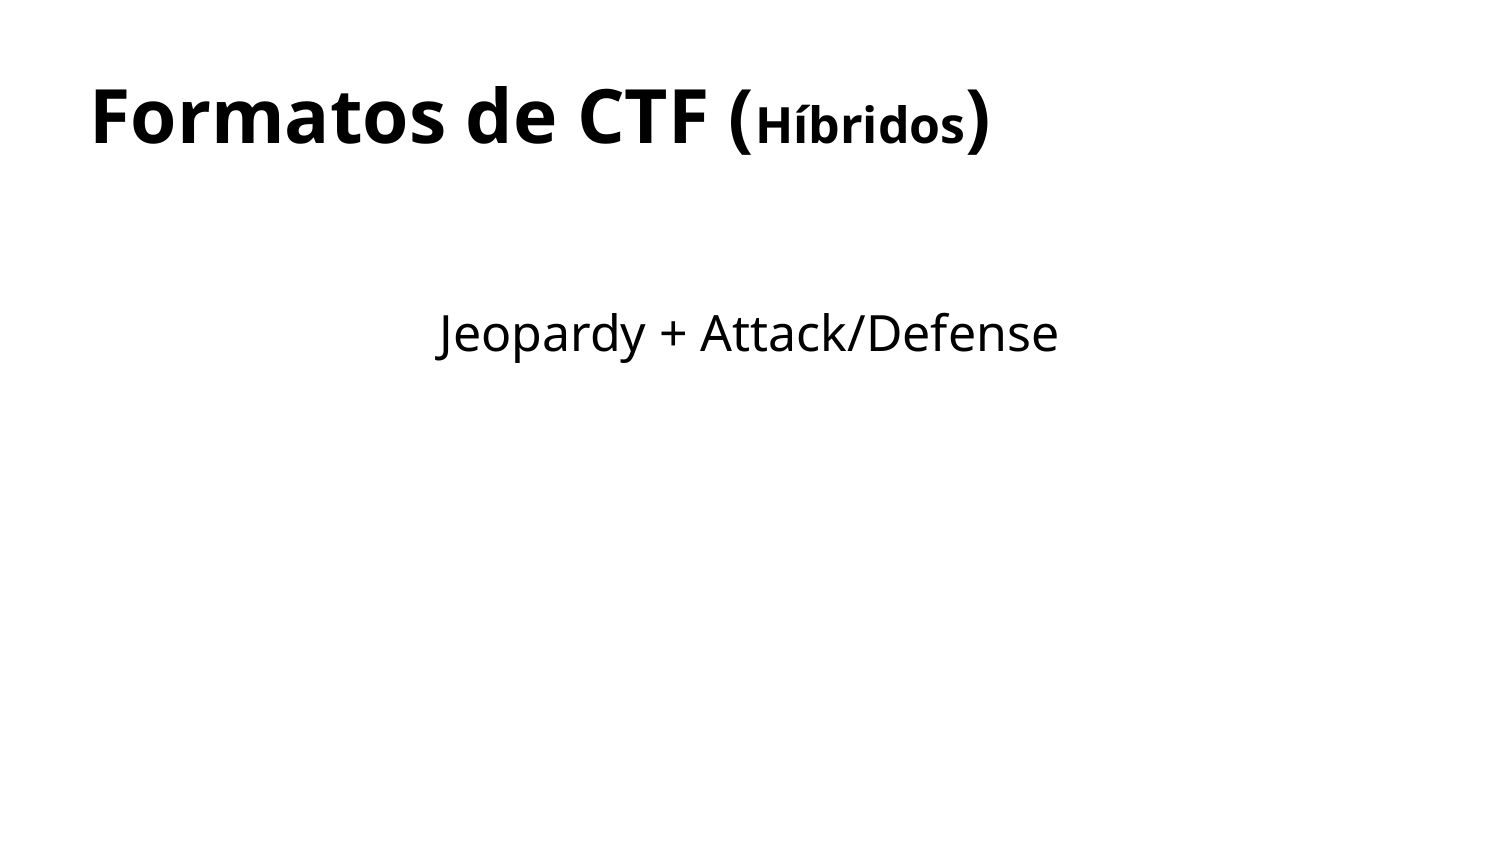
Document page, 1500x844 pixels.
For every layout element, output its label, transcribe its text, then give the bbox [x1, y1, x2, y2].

text_box Jeopardy + Attack/Defense [75, 196, 1425, 808]
text_box Formatos de CTF (Híbridos) [75, 33, 1425, 174]
